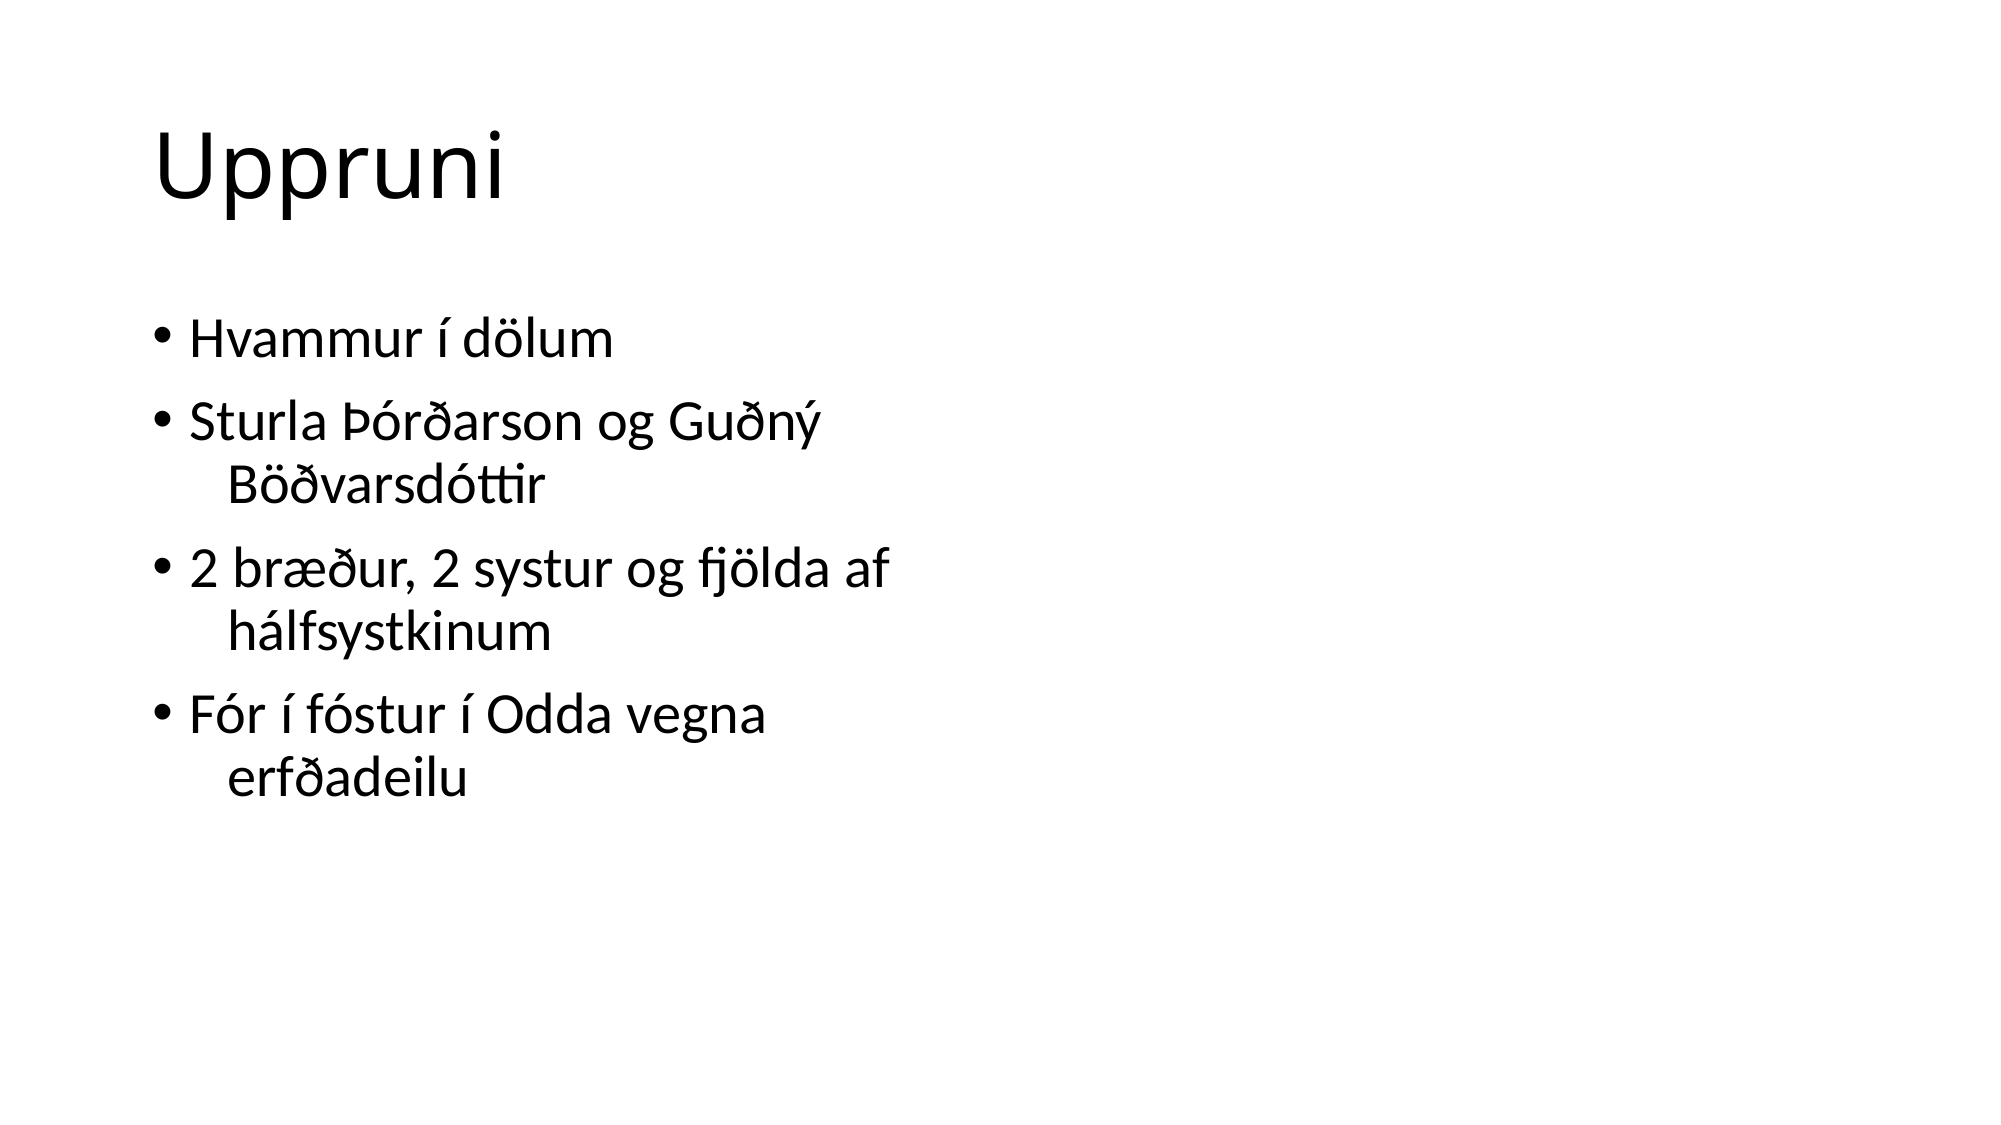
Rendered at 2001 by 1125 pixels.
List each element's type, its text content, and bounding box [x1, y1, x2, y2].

title Uppruni [137, 59, 1863, 278]
list Hvammur í dölum Sturla Þórðarson og Guðný Böðvarsdóttir 2 bræður, 2 systur og fjölda af hálfsystkinum Fór í fóstur í Odda vegna erfðadeilu [137, 299, 988, 1014]
